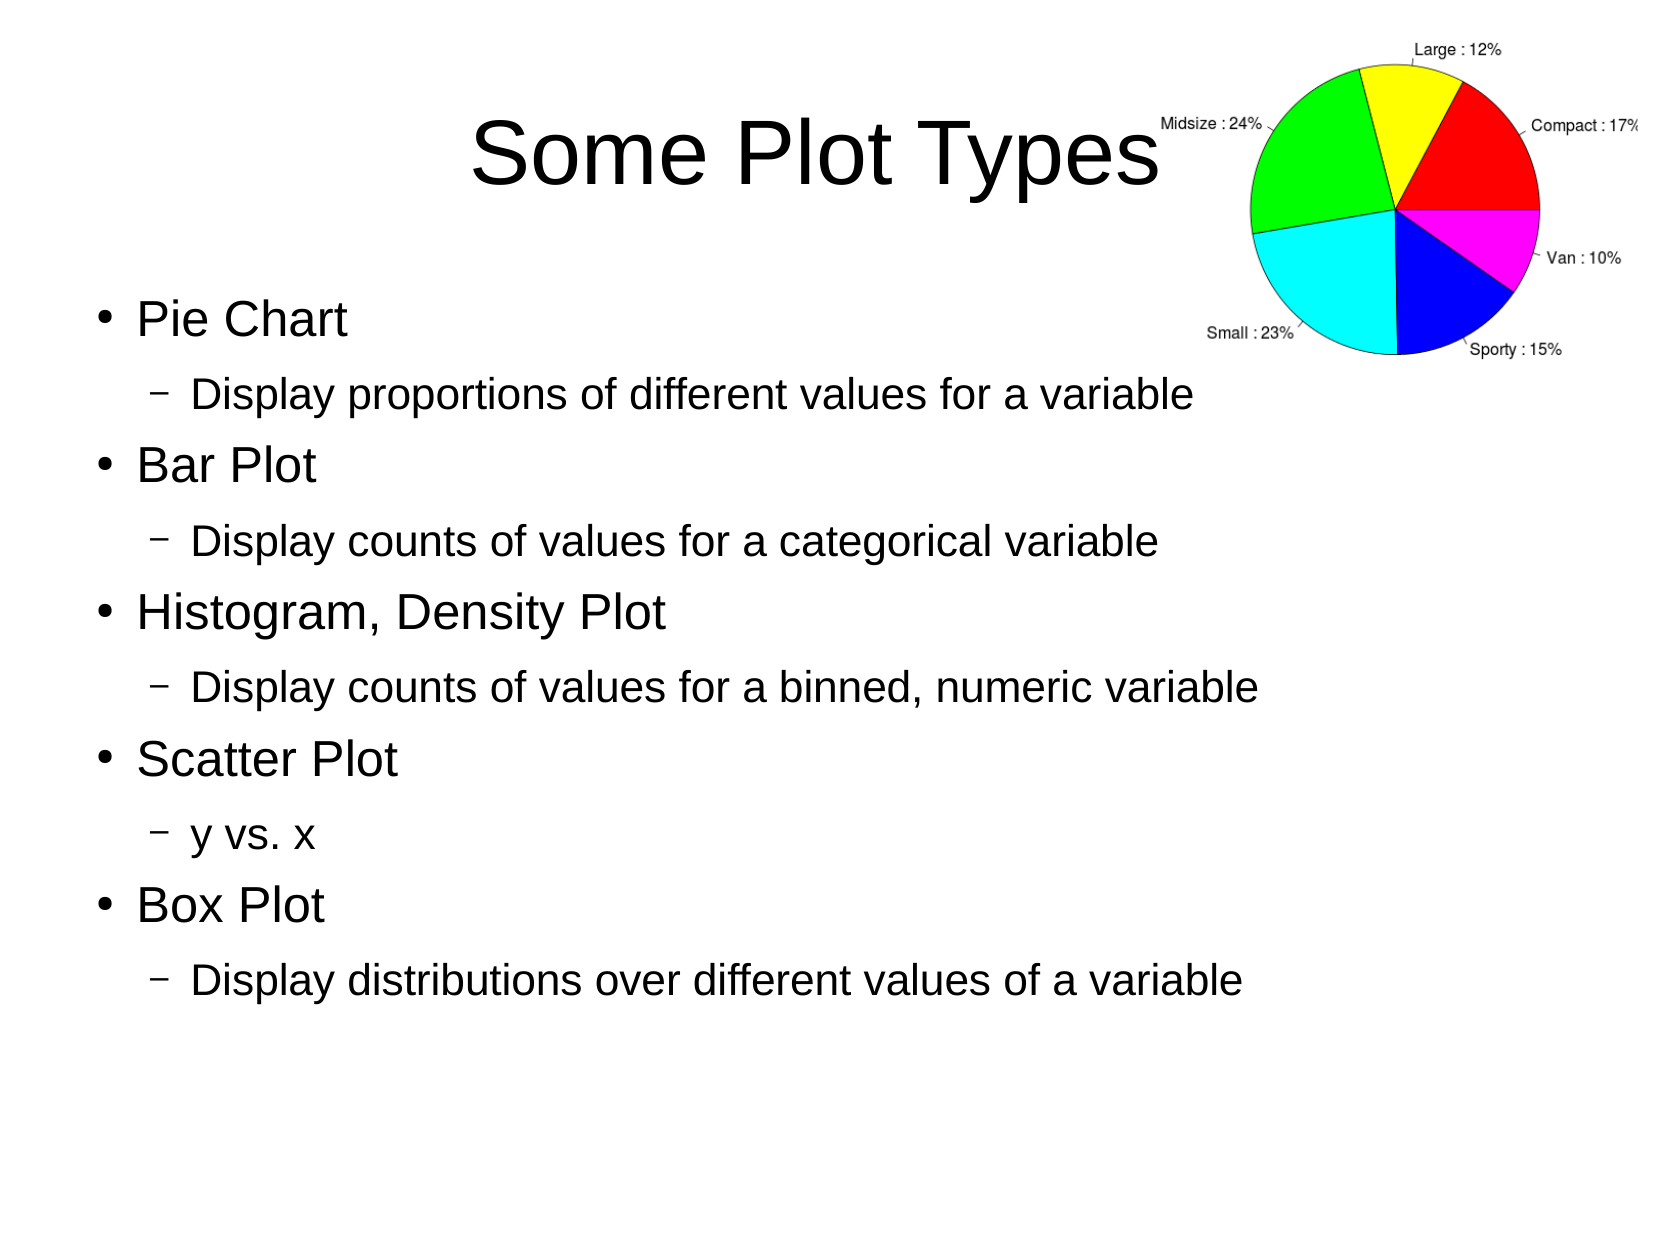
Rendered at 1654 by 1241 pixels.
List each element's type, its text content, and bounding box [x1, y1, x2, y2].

title Some Plot Types [71, 49, 1561, 257]
list Pie Chart Display proportions of different values for a variable Bar Plot Display counts of values for a categorical variable Histogram, Density Plot Display counts of values for a binned, numeric variable Scatter Plot y vs. x Box Plot Display distributions over different values of a variable [82, 290, 1538, 1010]
picture [1114, 32, 1638, 408]
